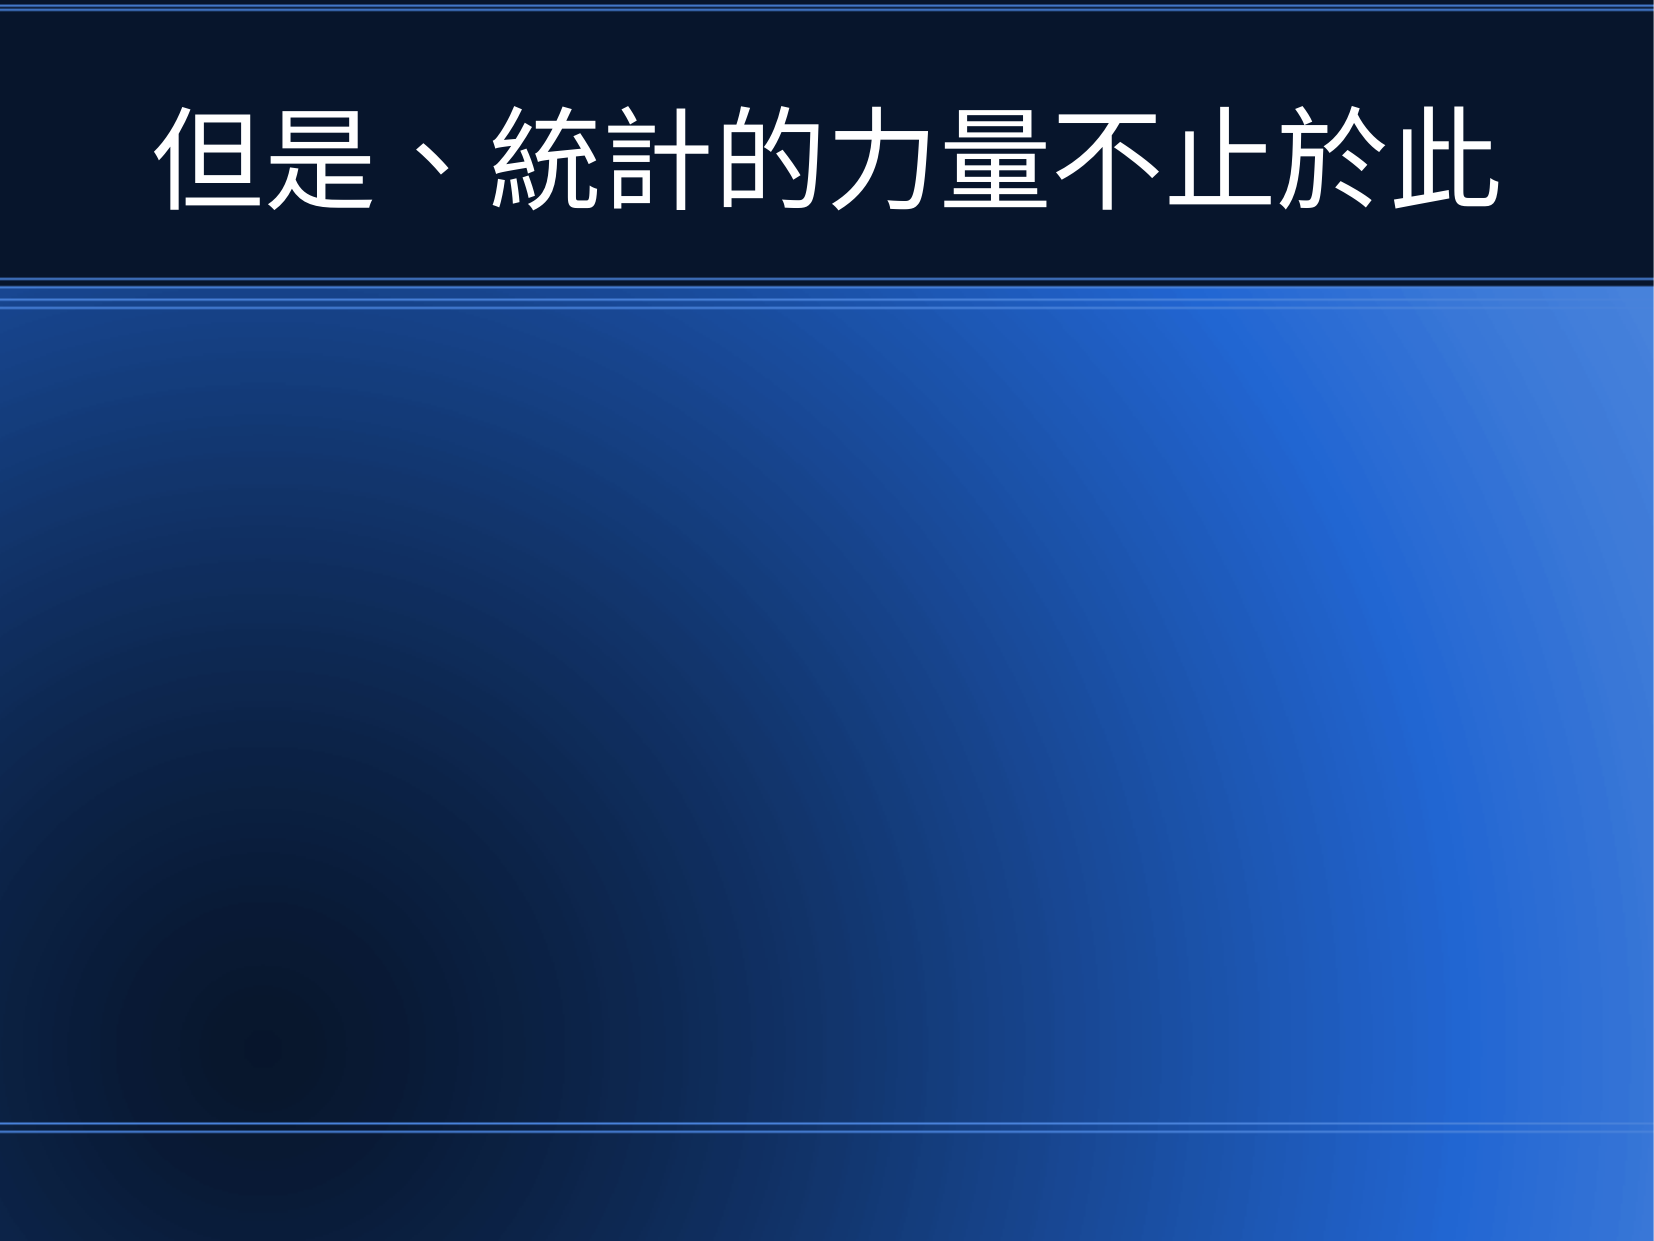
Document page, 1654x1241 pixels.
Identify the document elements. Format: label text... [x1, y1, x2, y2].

picture [0, 0, 1654, 1241]
title 但是、統計的力量不止於此 [82, 49, 1571, 257]
